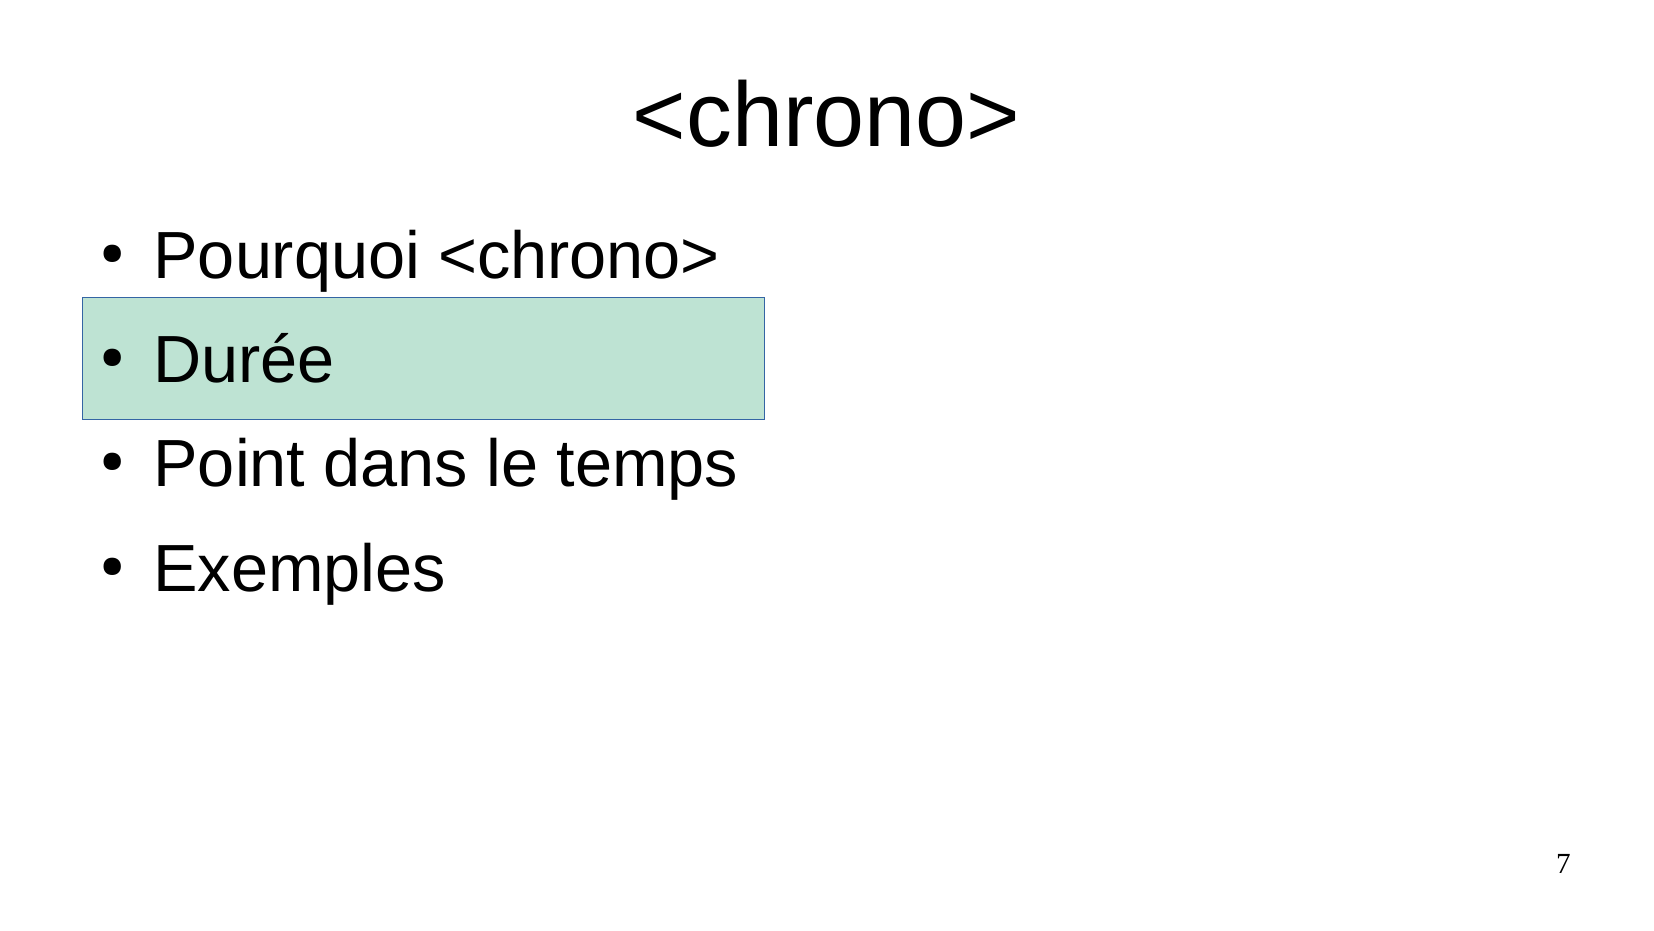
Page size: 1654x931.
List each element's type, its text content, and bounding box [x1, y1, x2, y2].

list Pourquoi <chrono> Durée Point dans le temps Exemples [82, 217, 1571, 758]
title <chrono> [82, 37, 1571, 193]
